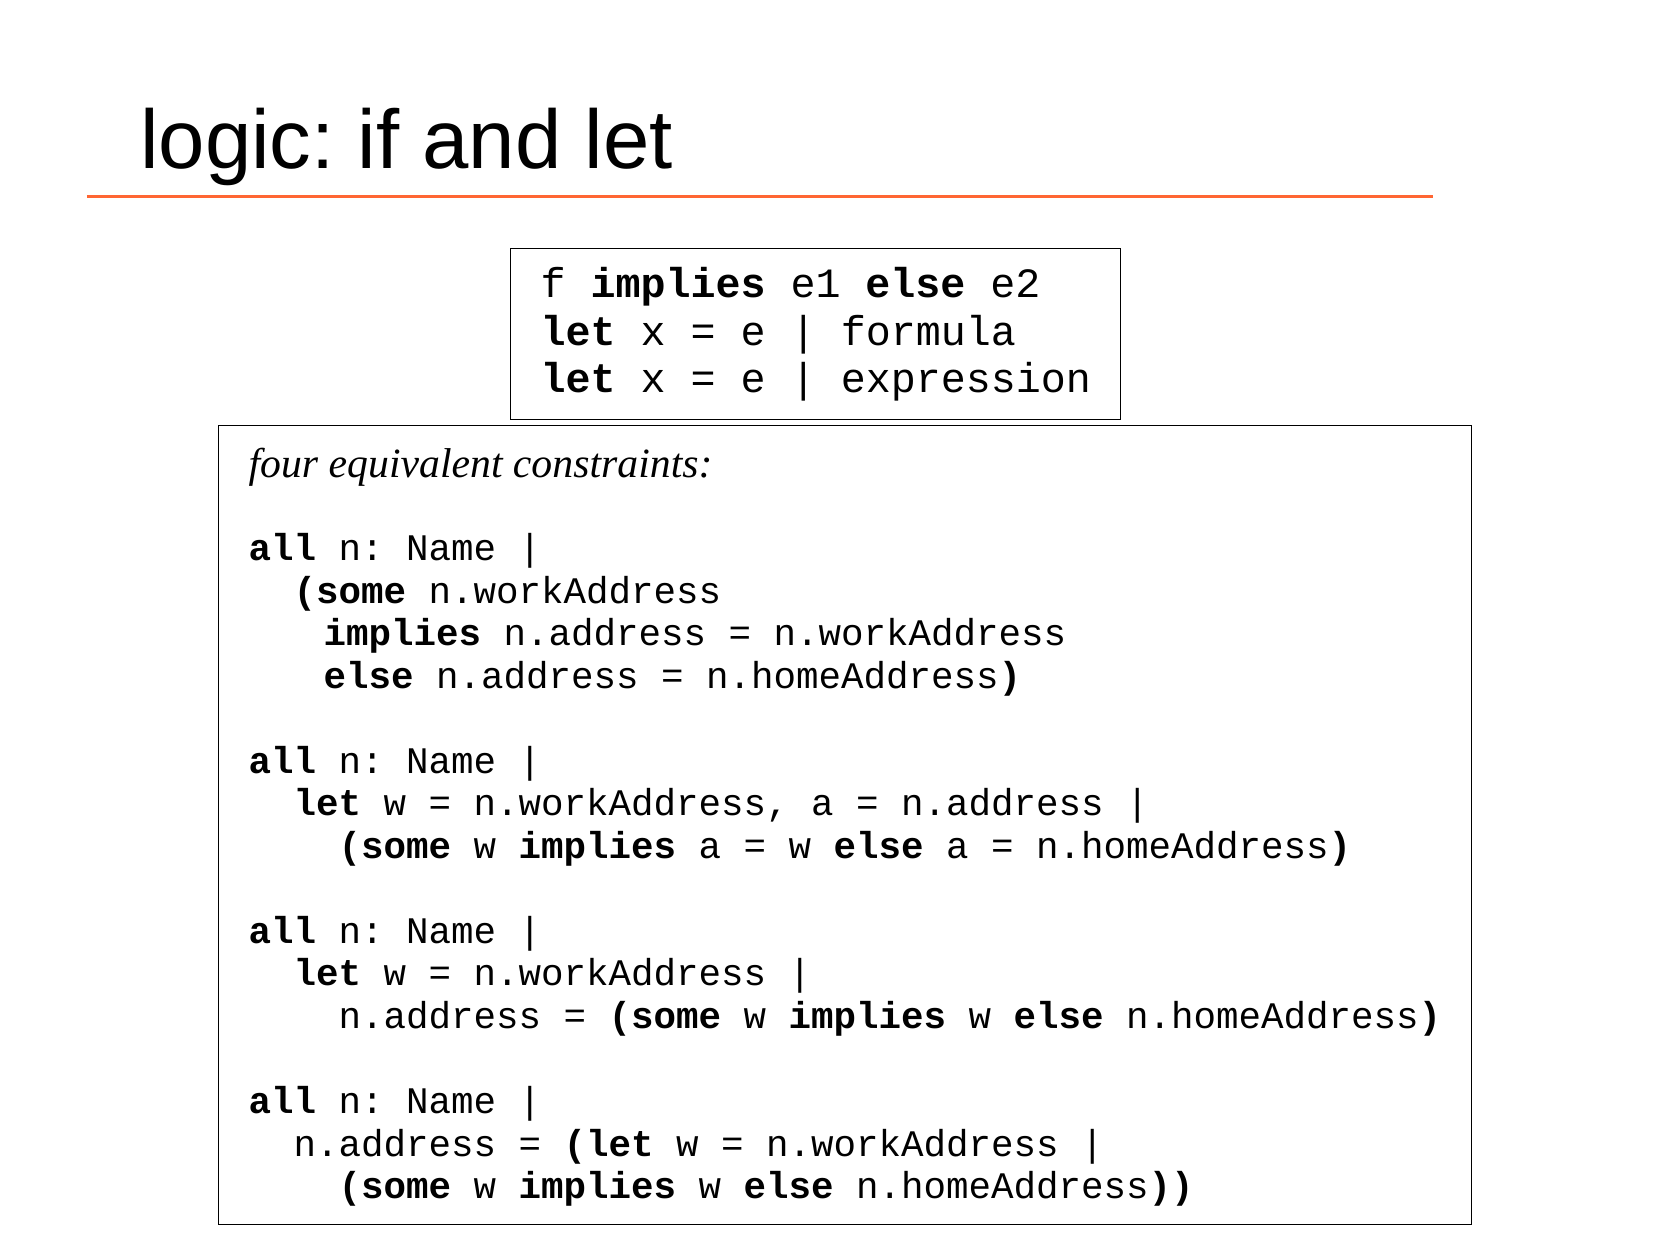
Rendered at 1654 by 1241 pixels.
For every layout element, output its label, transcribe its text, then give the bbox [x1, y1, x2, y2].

title logic: if and let [140, 86, 1603, 192]
text_box f implies e1 else e2 let x = e | formula let x = e | expression [510, 249, 1120, 419]
text_box four equivalent constraints: all n: Name | (some n.workAddress implies n.address = n.workAddress else n.address = n.homeAddress) all n: Name | let w = n.workAddress, a = n.address | (some w implies a = w else a = n.homeAddress) all n: Name | let w = n.workAddress | n.address = (some w implies w else n.homeAddress) all n: Name | n.address = (let w = n.workAddress | (some w implies w else n.homeAddress)) [218, 437, 1472, 1213]
